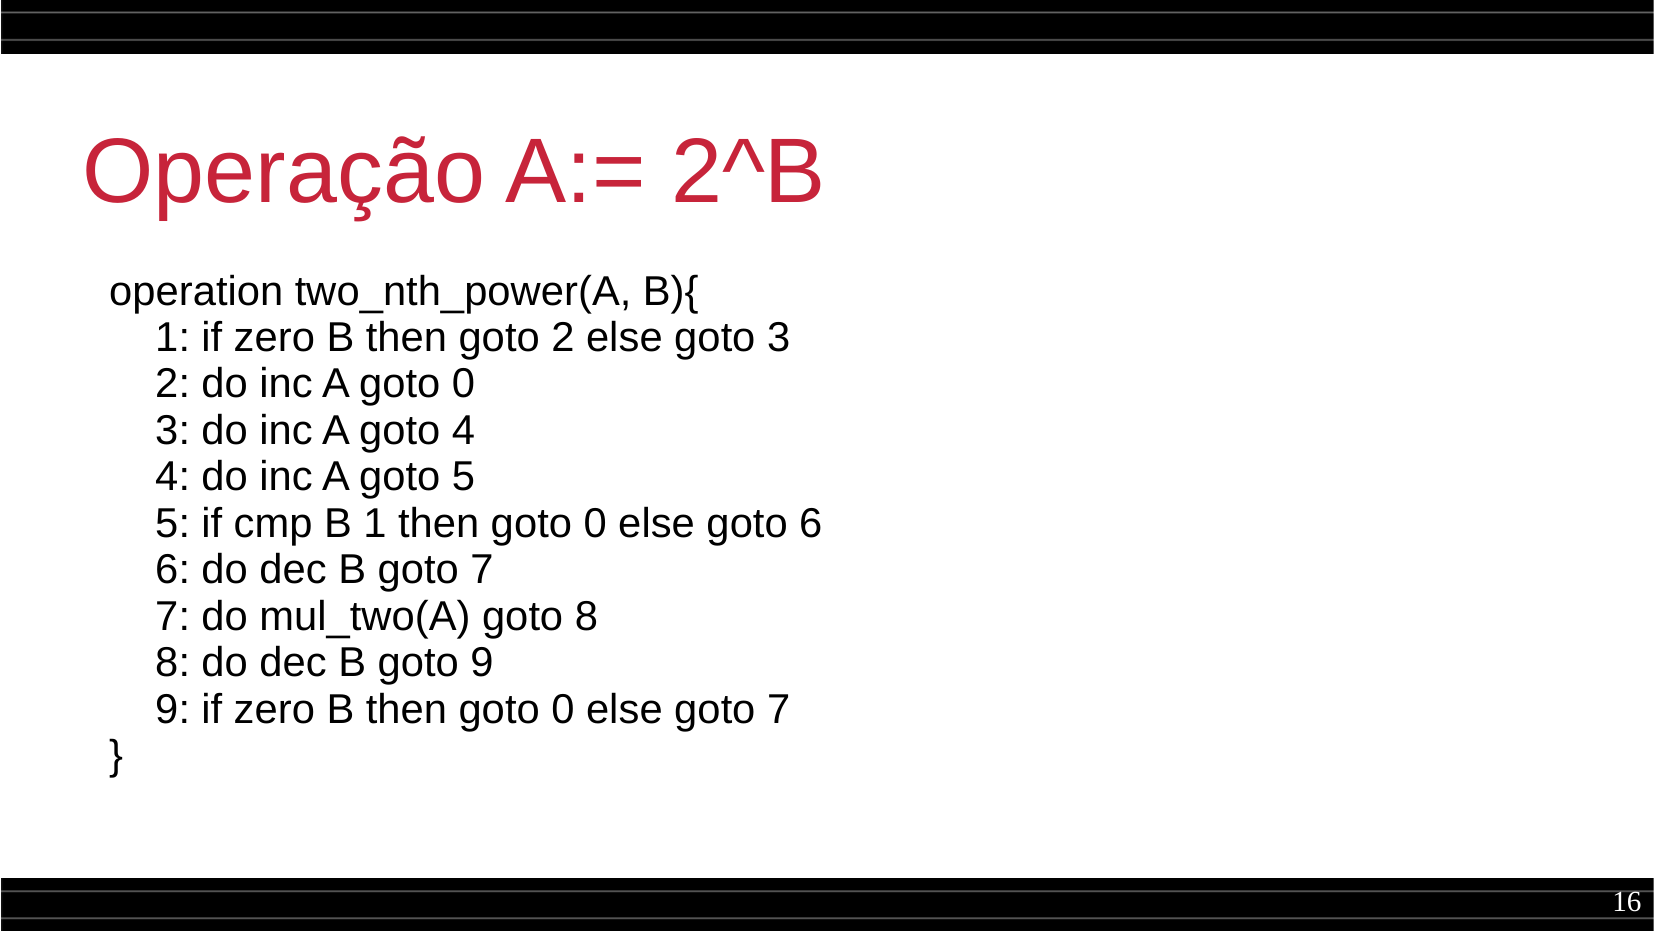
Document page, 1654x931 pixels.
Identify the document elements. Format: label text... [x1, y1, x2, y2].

picture [1, 878, 1654, 931]
text_box operation two_nth_power(A, B){ 1: if zero B then goto 2 else goto 3 2: do inc A goto 0 3: do inc A goto 4 4: do inc A goto 5 5: if cmp B 1 then goto 0 else goto 6 6: do dec B goto 7 7: do mul_two(A) goto 8 8: do dec B goto 9 9: if zero B then goto 0 else goto 7 } [94, 259, 1117, 786]
title Operação A:= 2^B [82, 92, 1571, 249]
picture [1, 0, 1654, 54]
